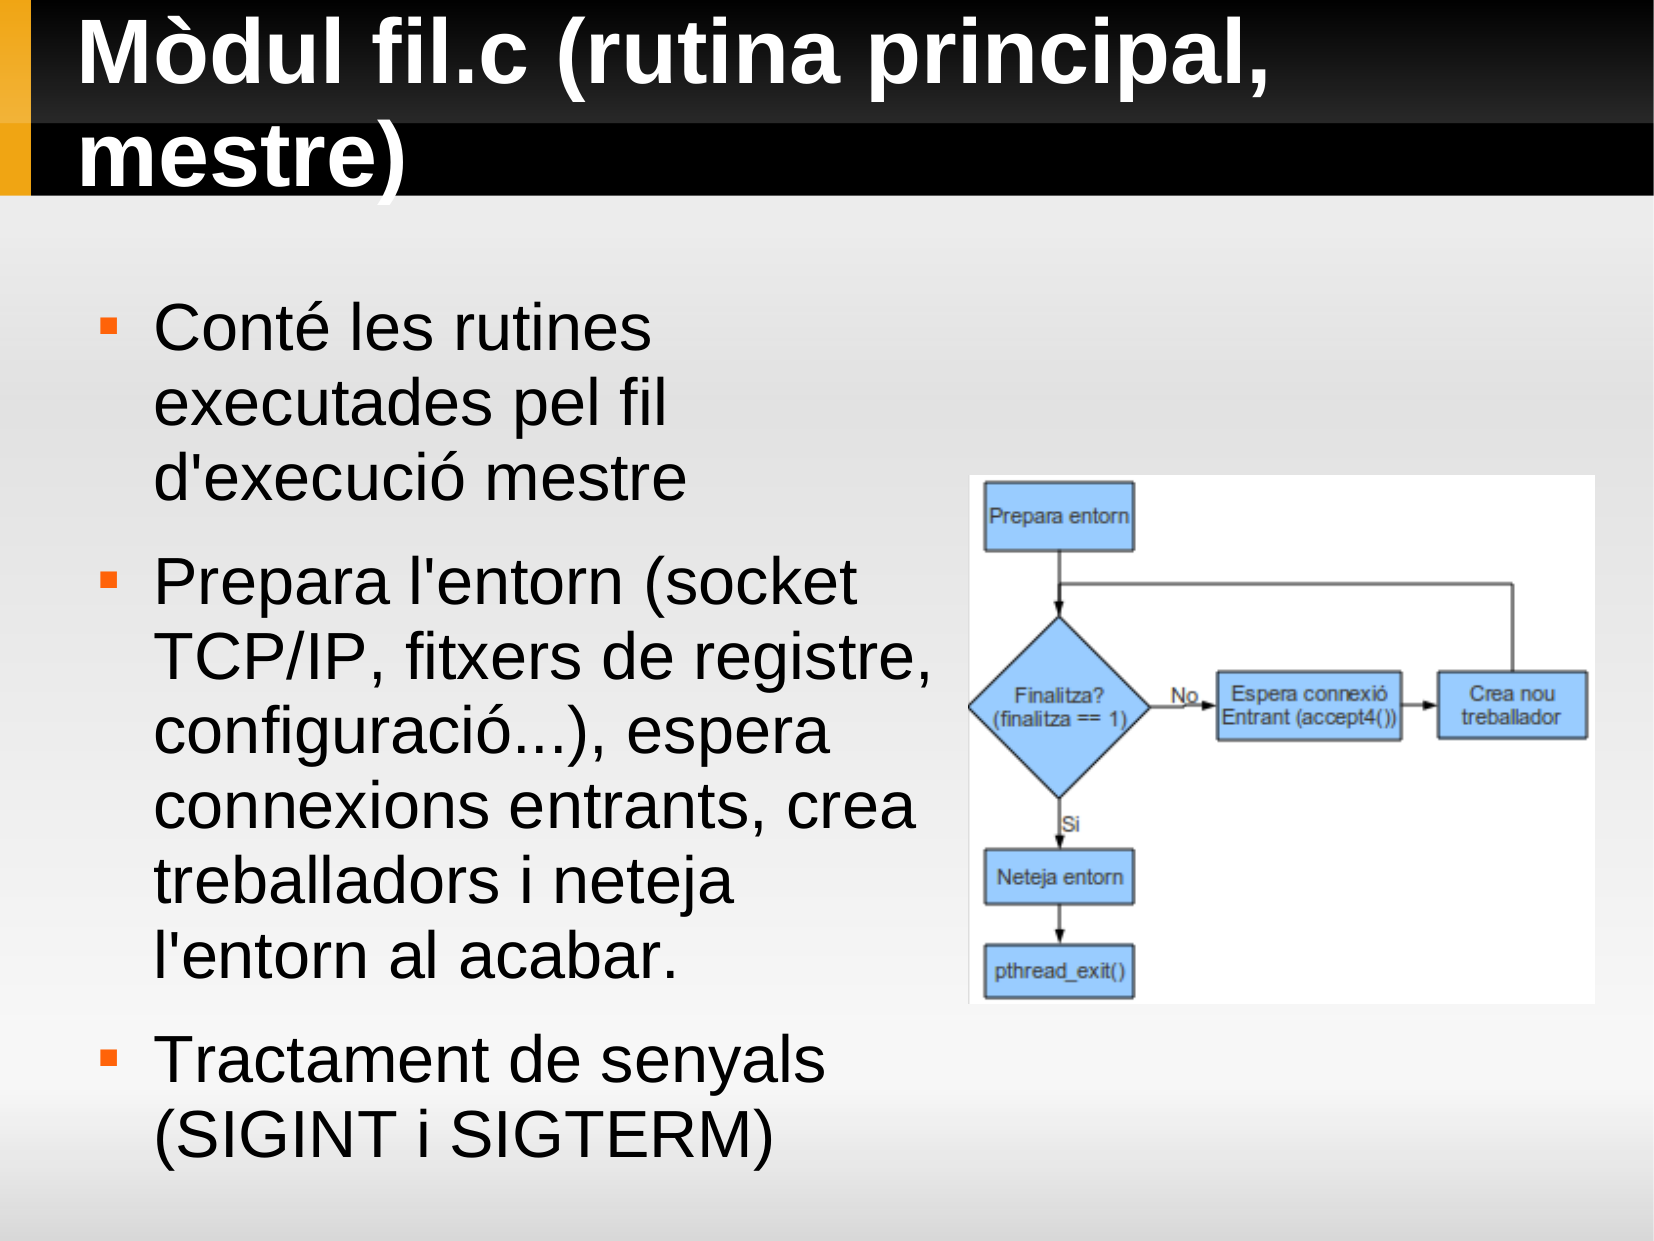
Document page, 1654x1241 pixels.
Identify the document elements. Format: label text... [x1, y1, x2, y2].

list Conté les rutines executades pel fil d'execució mestre Prepara l'entorn (socket TCP/IP, fitxers de registre, configuració...), espera connexions entrants, crea treballadors i neteja l'entorn al acabar. Tractament de senyals (SIGINT i SIGTERM) [82, 290, 945, 1172]
title Mòdul fil.c (rutina principal, mestre) [76, 0, 1565, 208]
picture [0, 0, 1654, 1241]
